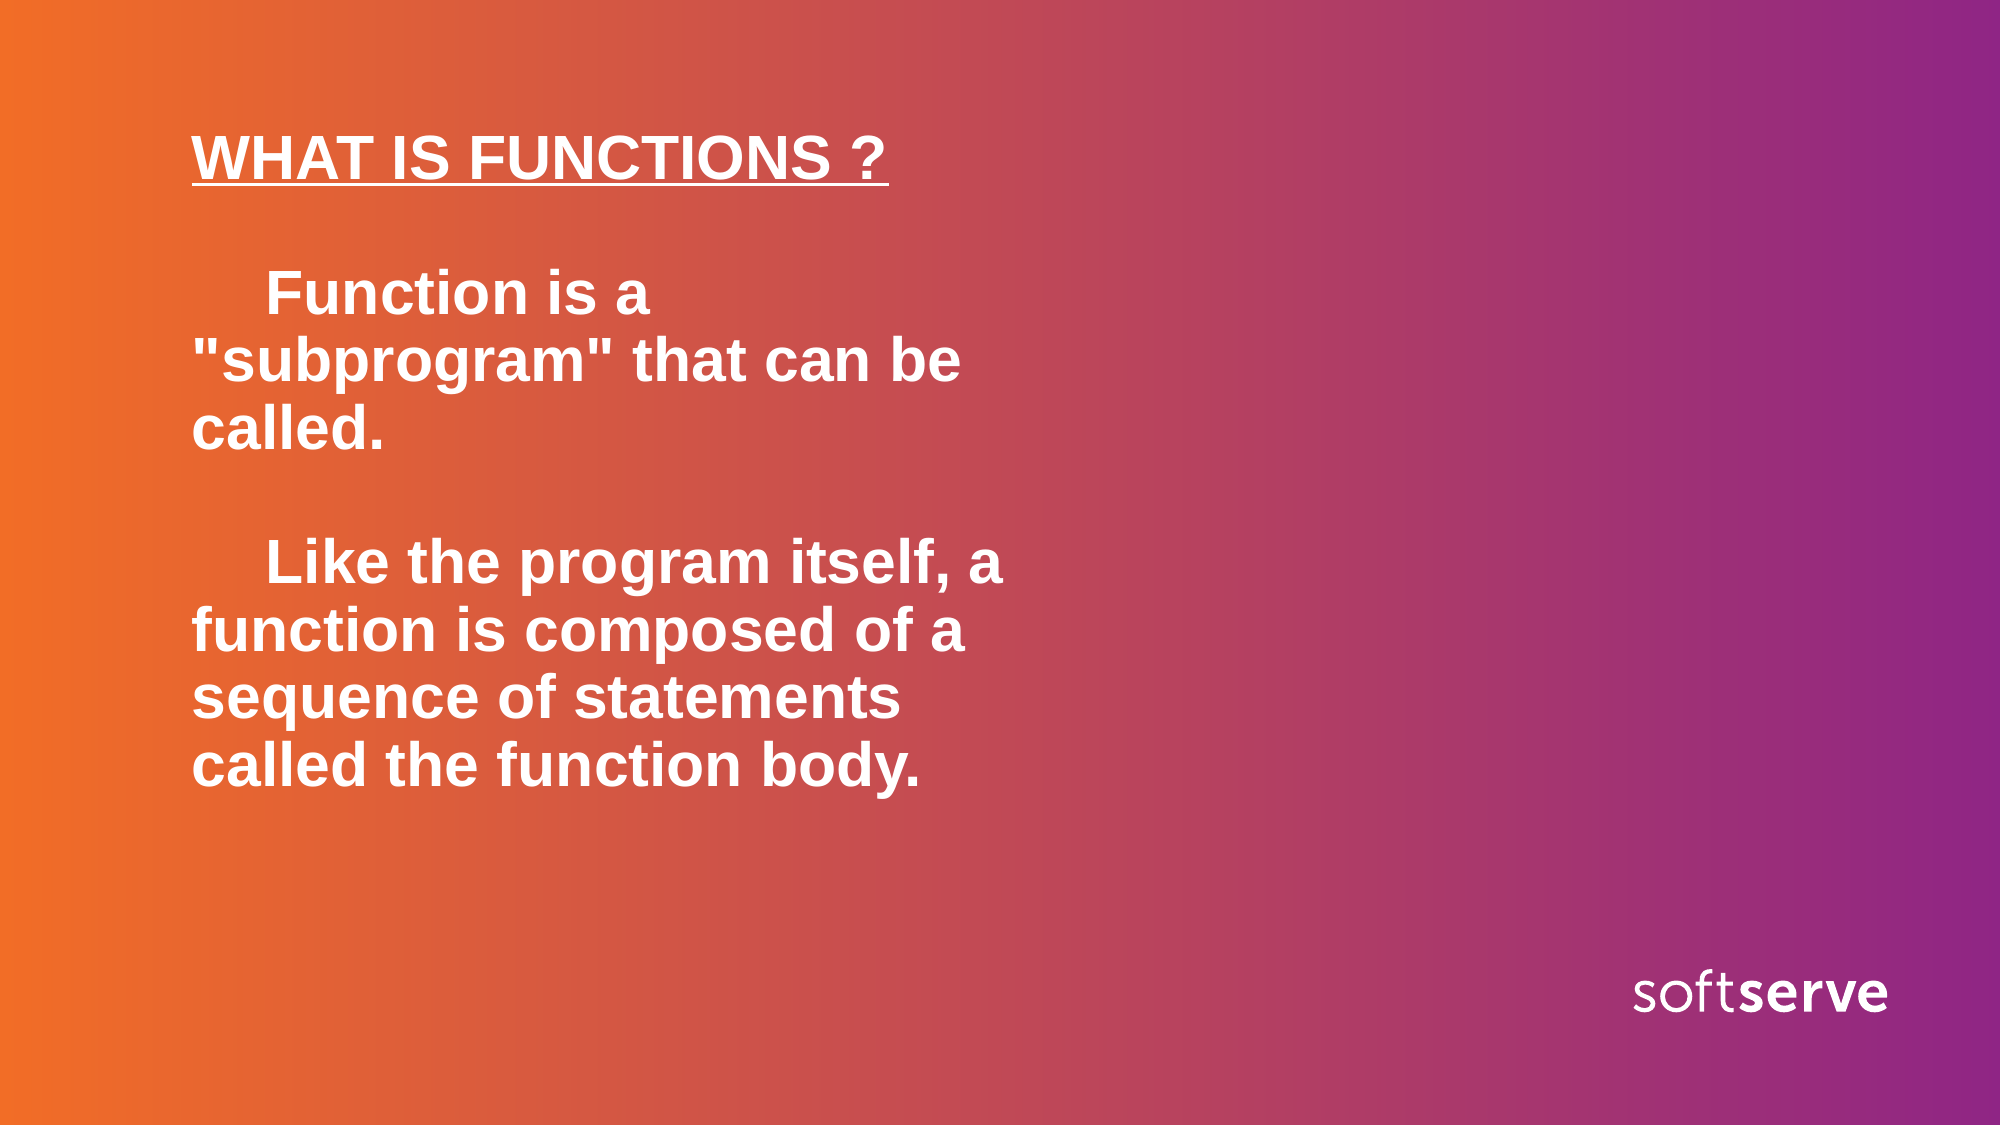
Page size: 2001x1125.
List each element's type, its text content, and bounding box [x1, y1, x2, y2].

text_box WHAT IS FUNCTIONS ? Function is a "subprogram" that can be called. Like the program itself, a function is composed of a sequence of statements called the function body. [177, 118, 1034, 196]
